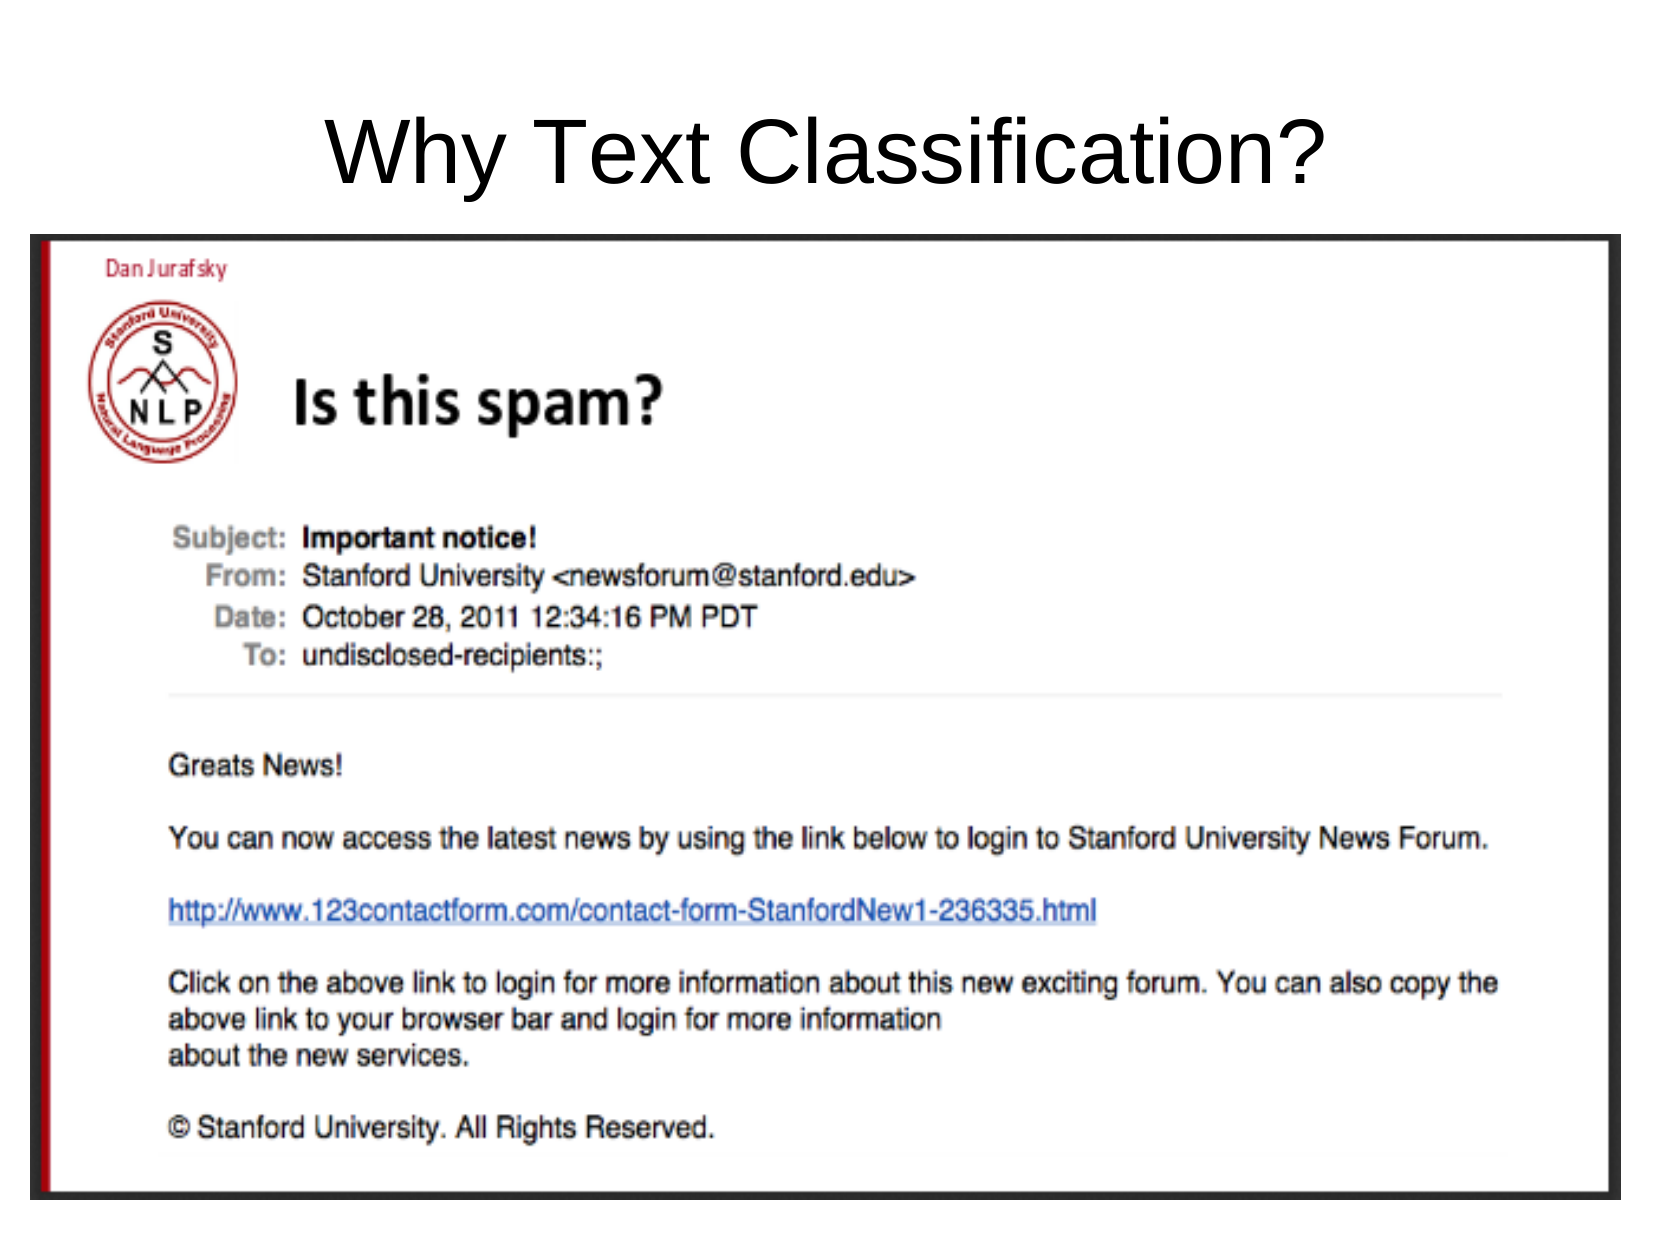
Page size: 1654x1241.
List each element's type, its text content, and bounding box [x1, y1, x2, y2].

title Why Text Classification? [82, 49, 1571, 234]
picture [30, 234, 1621, 1201]
